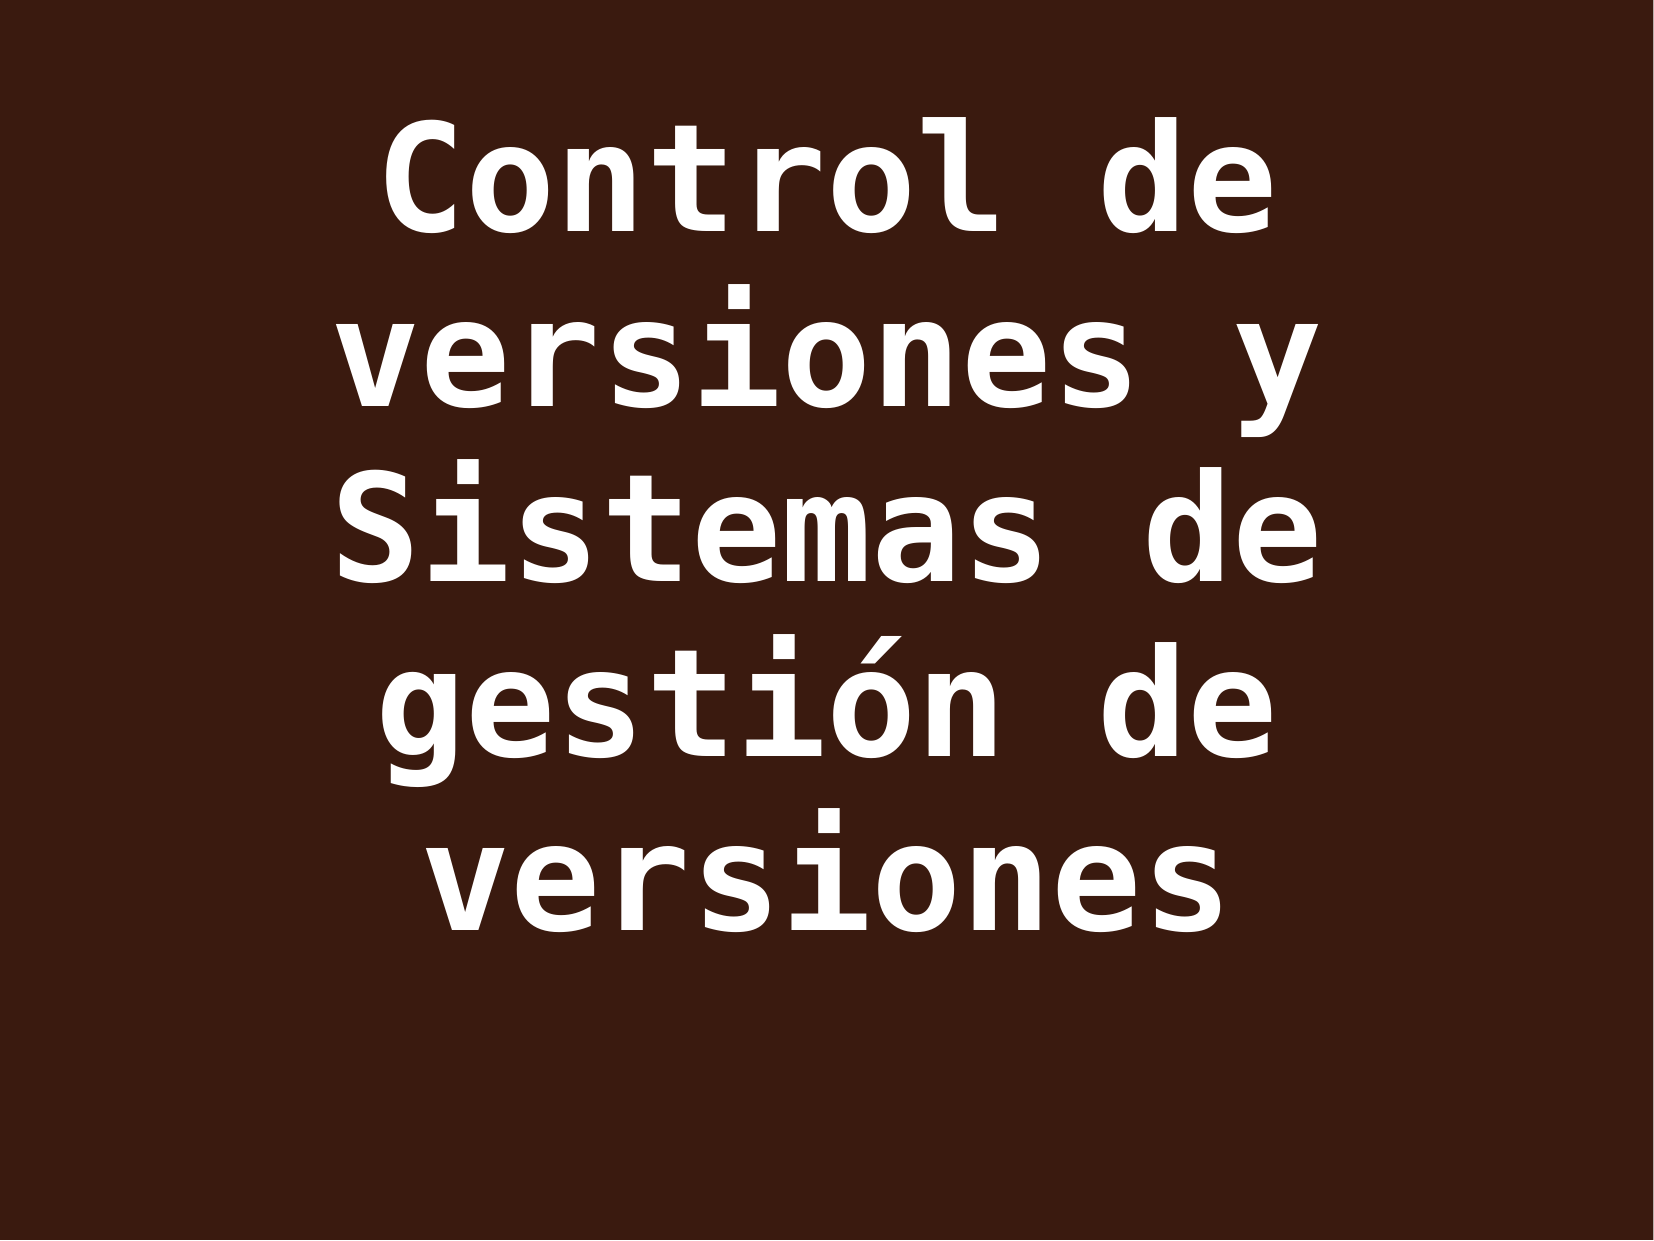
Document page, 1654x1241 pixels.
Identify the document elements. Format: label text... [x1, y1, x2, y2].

subtitle Control de versiones y Sistemas de gestión de versiones [82, 49, 1571, 1010]
